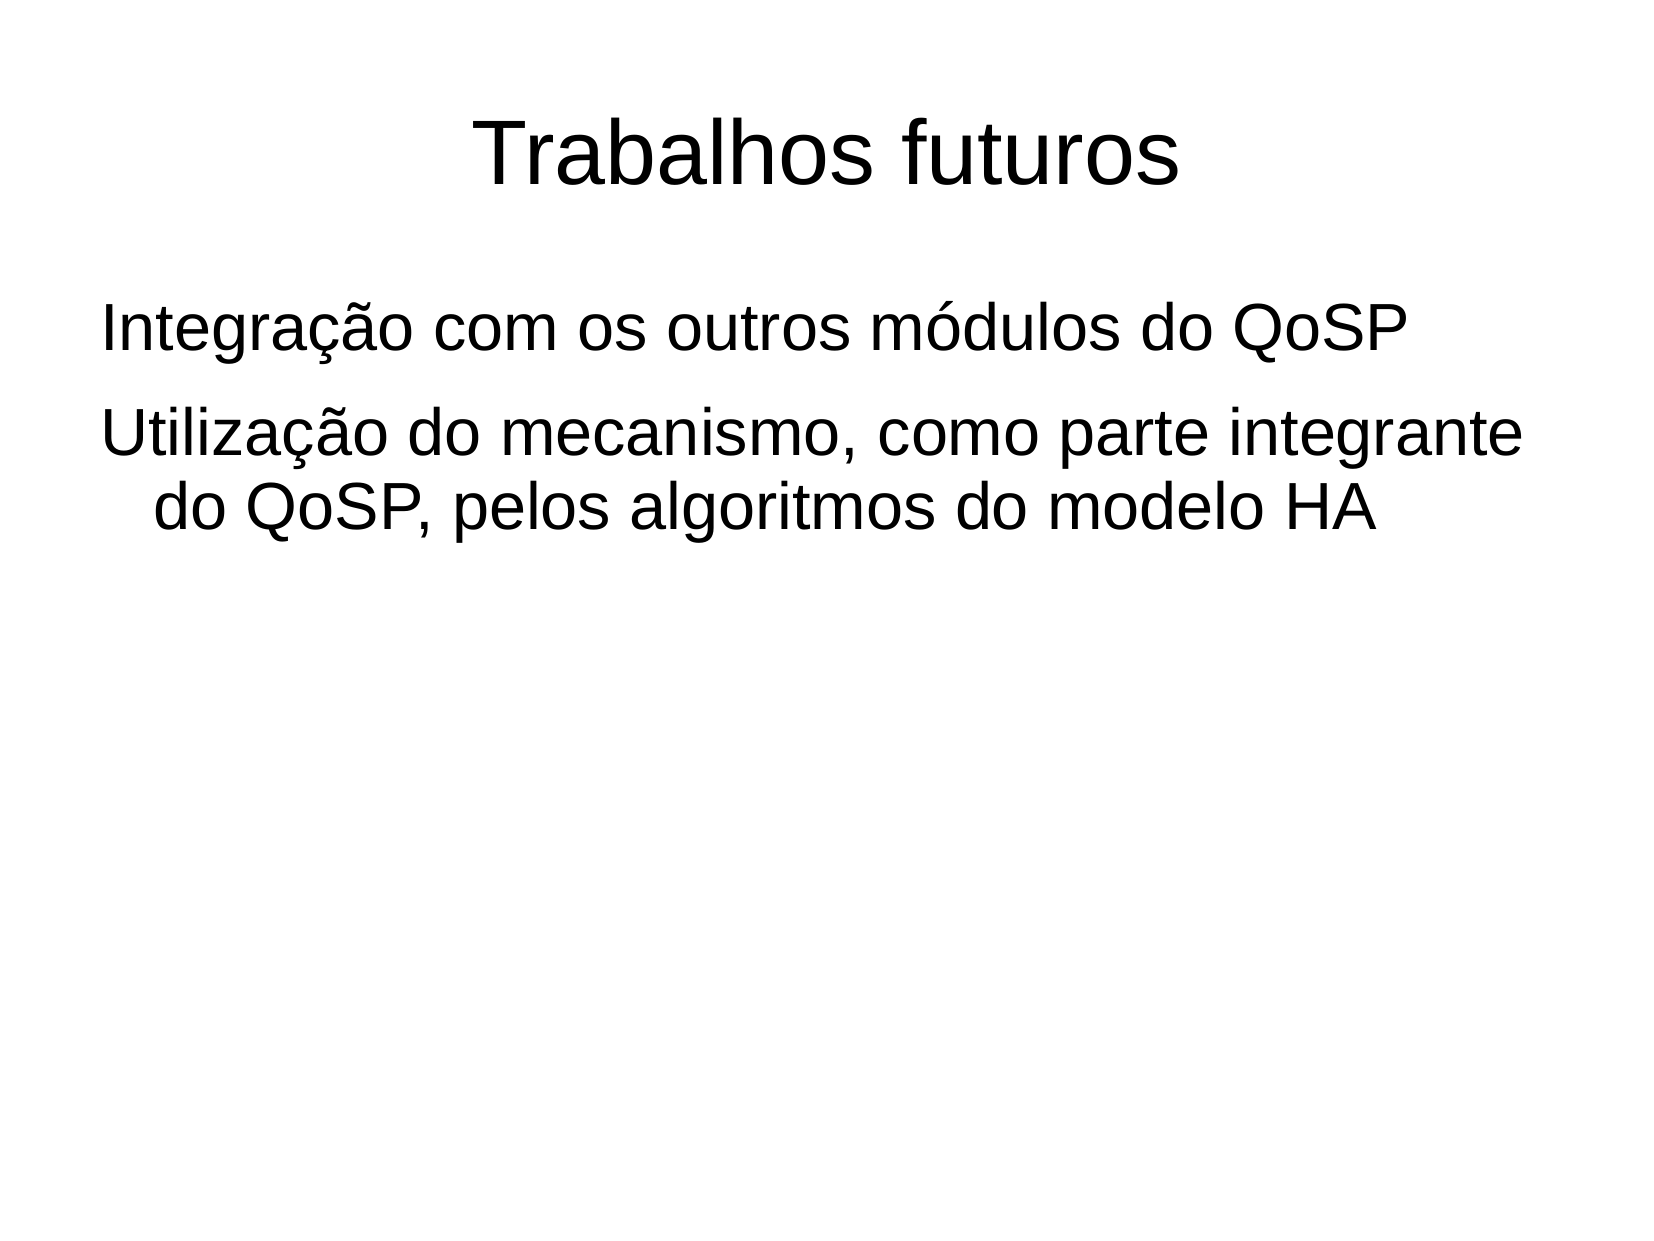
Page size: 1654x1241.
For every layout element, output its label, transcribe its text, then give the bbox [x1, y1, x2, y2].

title Trabalhos futuros [82, 56, 1571, 250]
list Integração com os outros módulos do QoSP Utilização do mecanismo, como parte integrante do QoSP, pelos algoritmos do modelo HA [82, 290, 1571, 1094]
